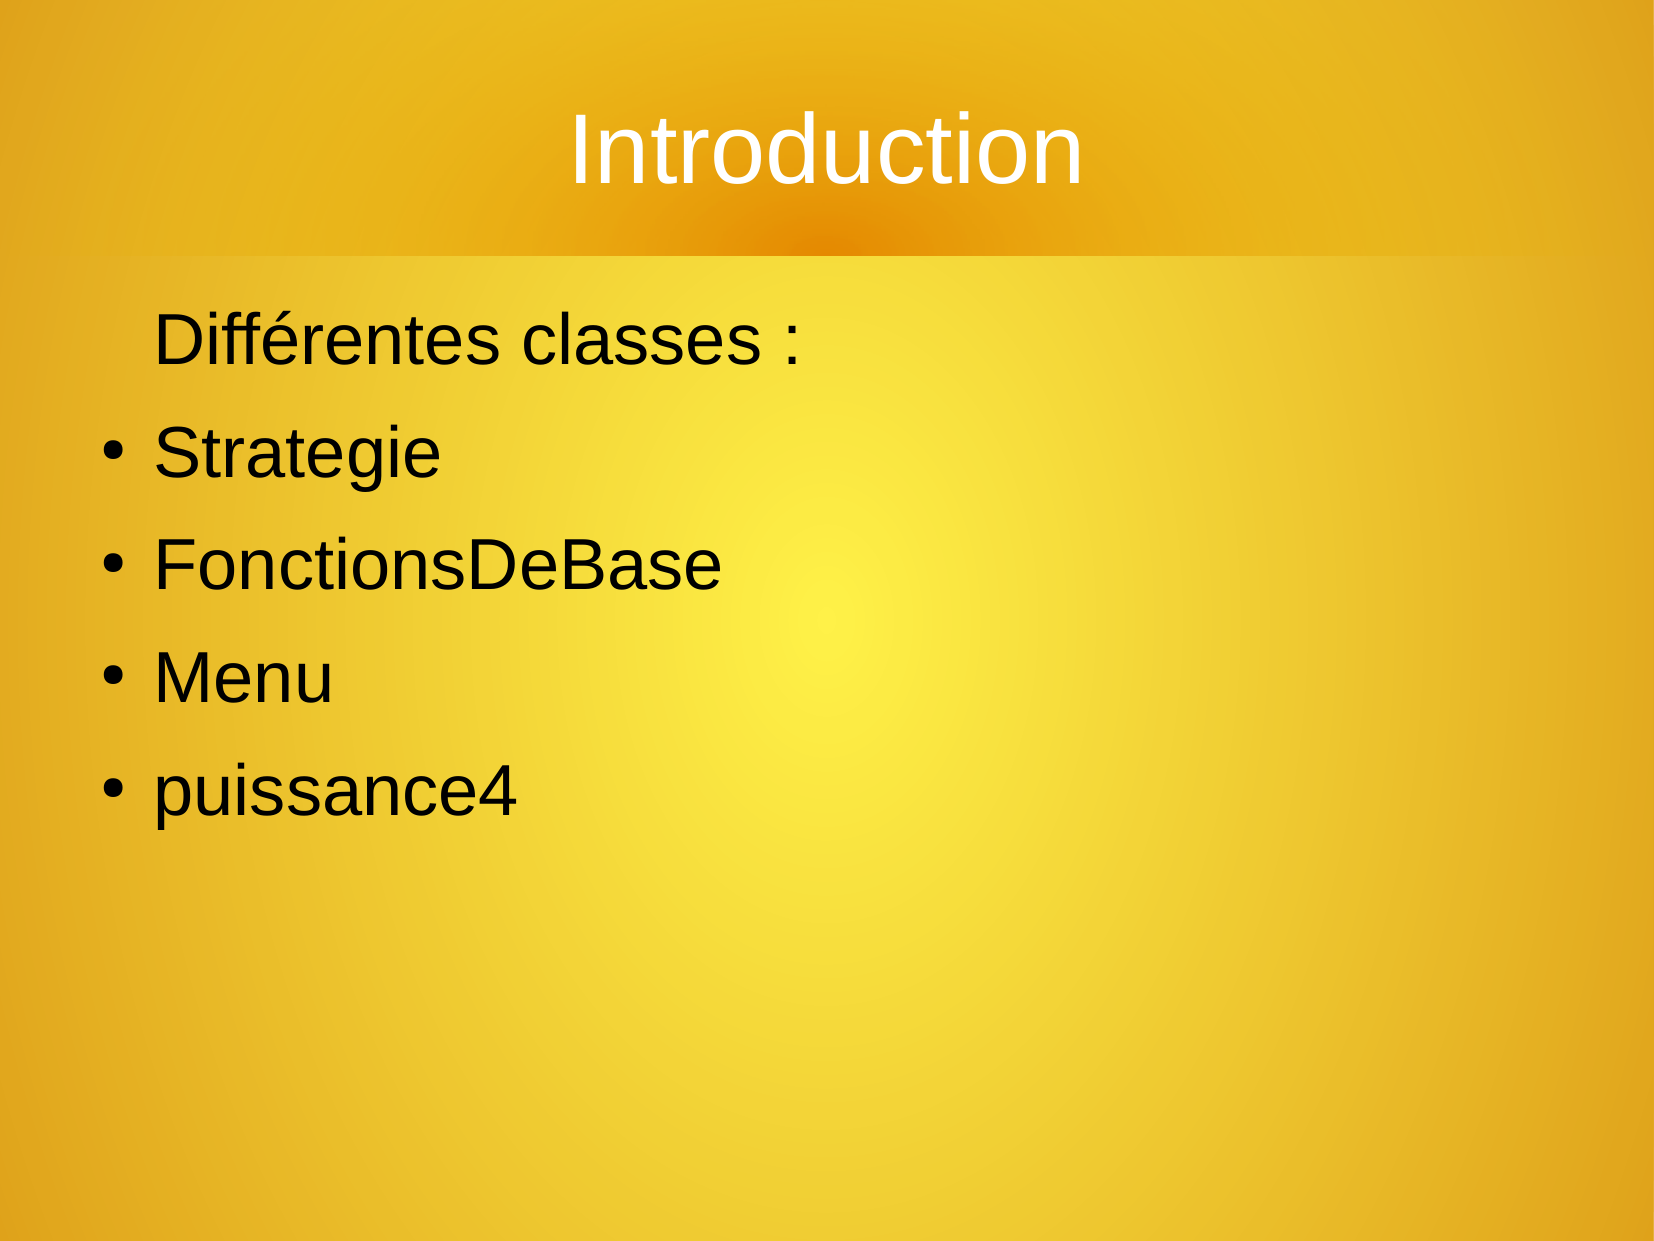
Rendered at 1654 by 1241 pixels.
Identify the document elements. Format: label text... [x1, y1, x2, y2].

title Introduction [82, 47, 1571, 252]
list Différentes classes : Strategie FonctionsDeBase Menu puissance4 [82, 299, 1571, 1019]
